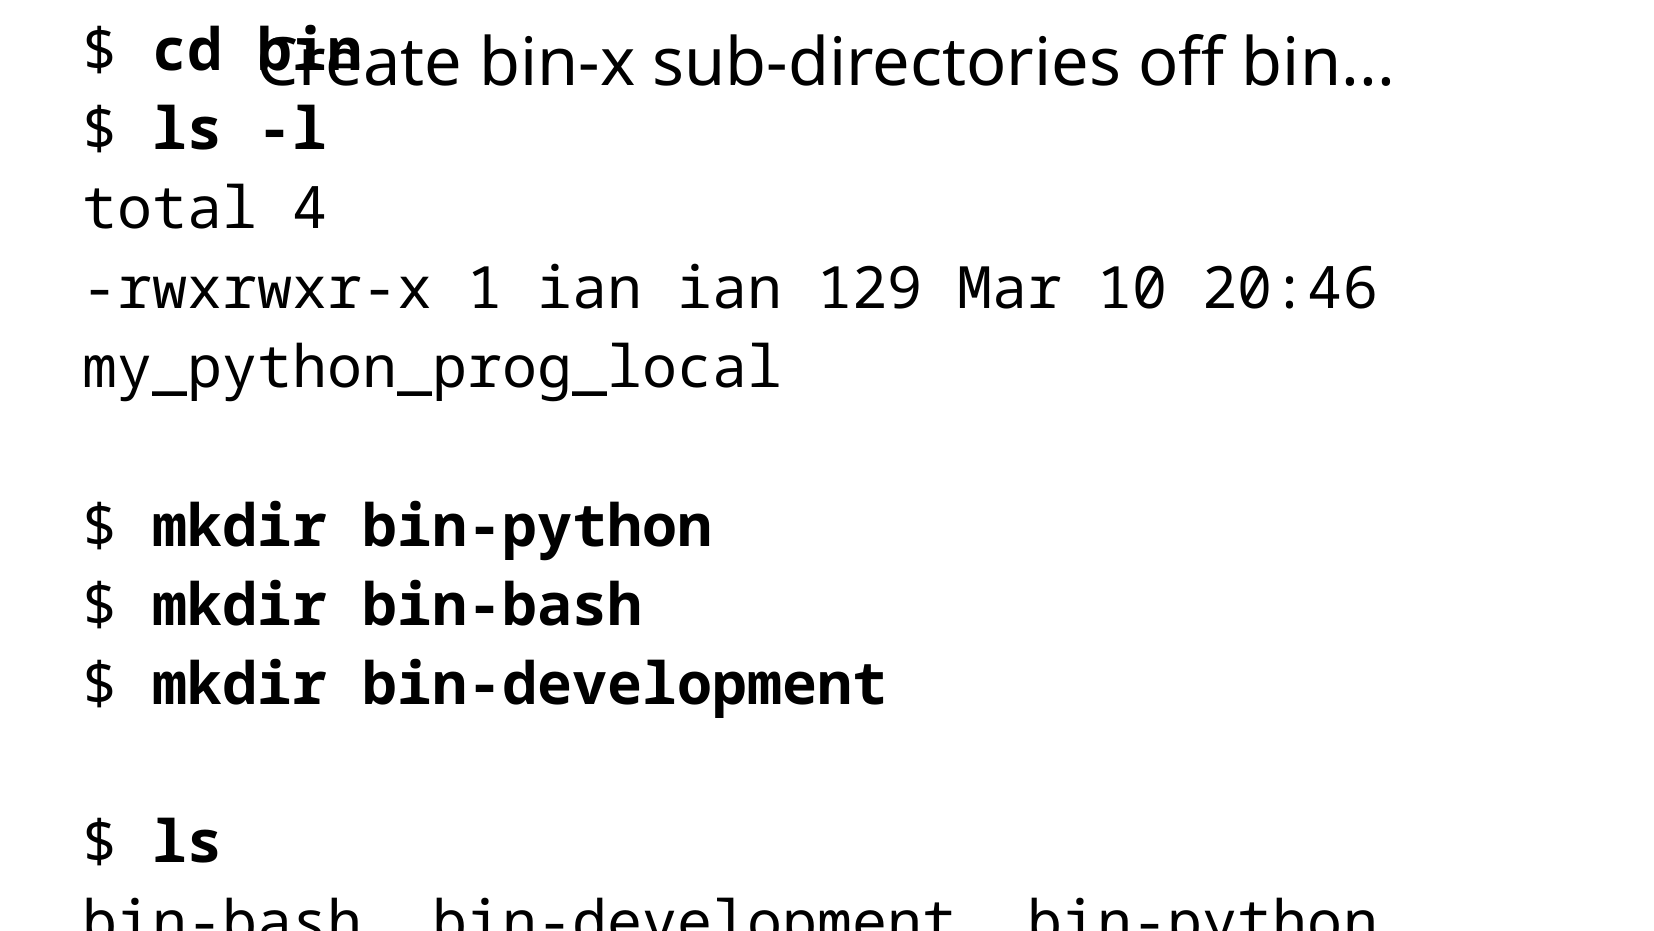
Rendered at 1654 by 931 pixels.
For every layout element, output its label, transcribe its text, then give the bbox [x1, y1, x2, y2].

title Create bin-x sub-directories off bin... [82, 7, 1571, 76]
text_box $ cd ~/ $ cd bin $ ls -l total 4 -rwxrwxr-x 1 ian ian 129 Mar 10 20:46 my_python_prog_local $ mkdir bin-python $ mkdir bin-bash $ mkdir bin-development $ ls bin-bash bin-development bin-python my_python_prog_local [82, 76, 1571, 892]
